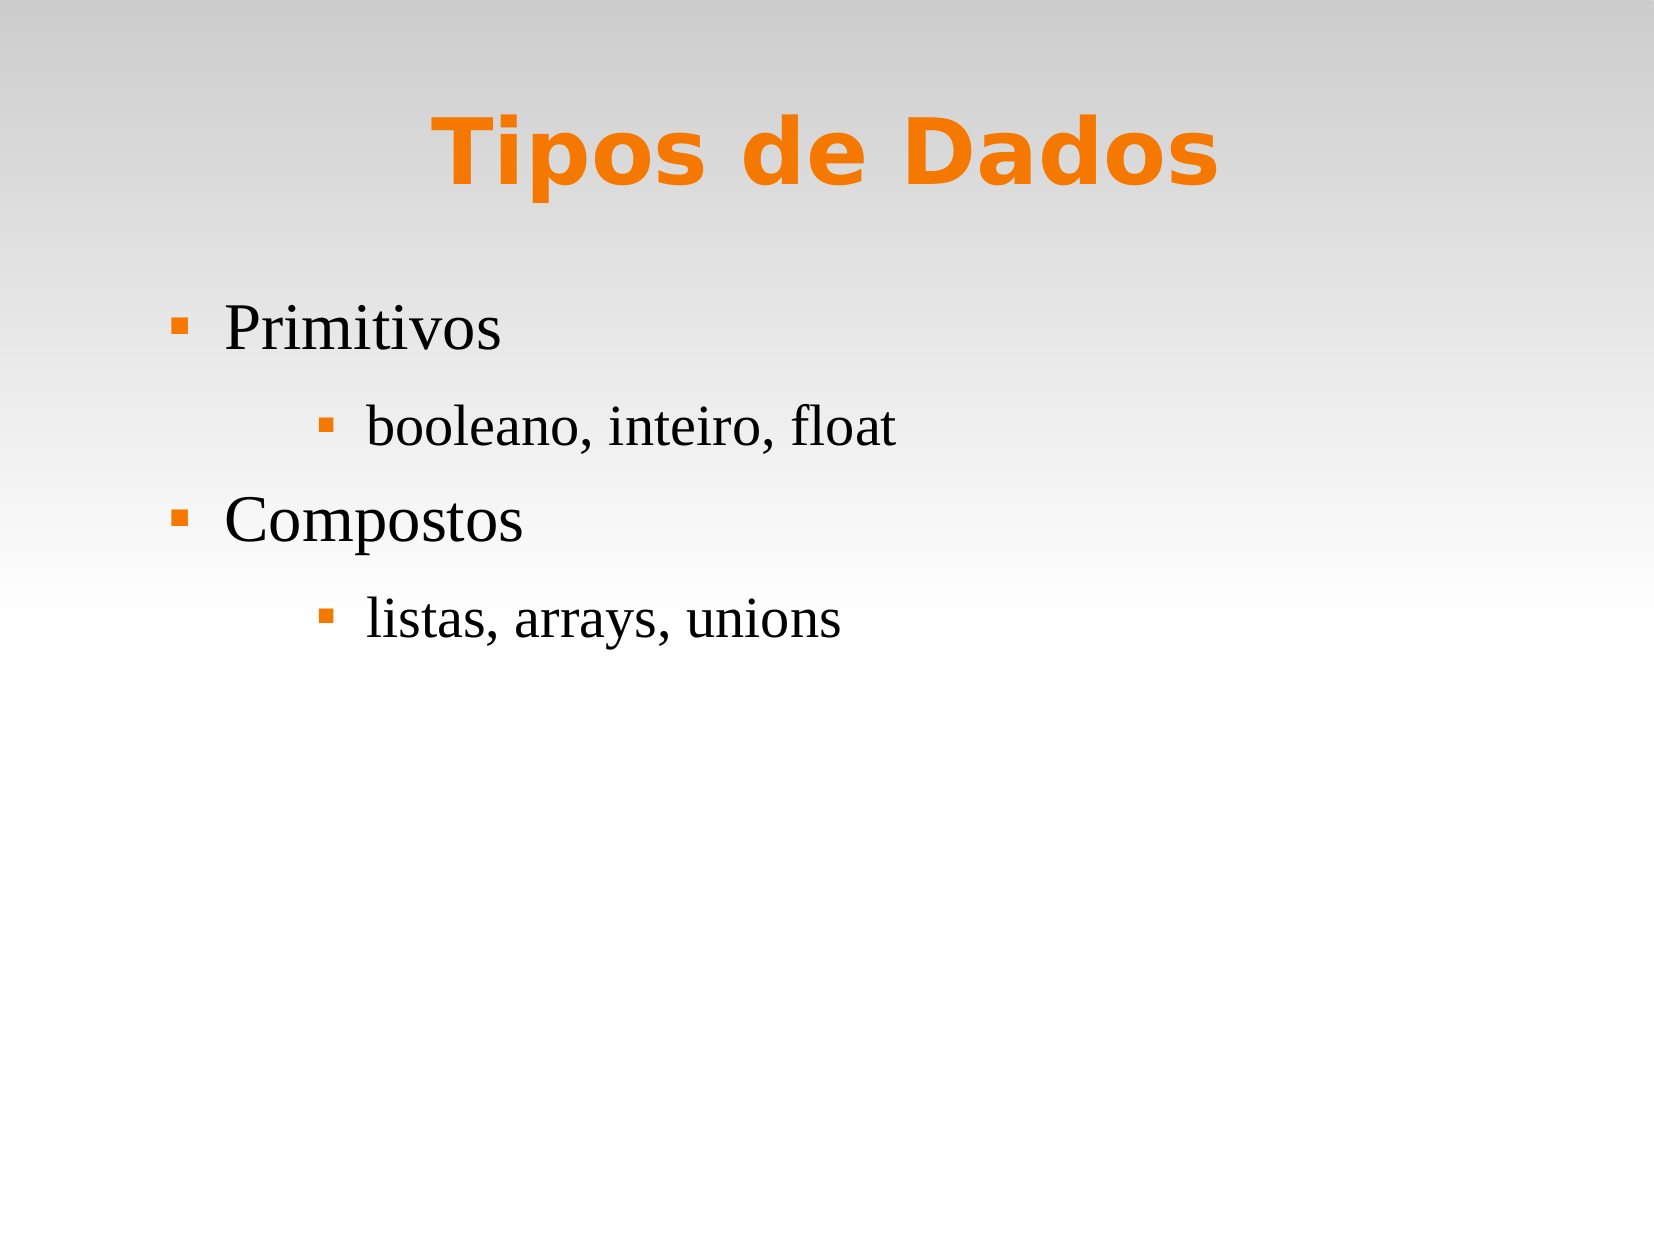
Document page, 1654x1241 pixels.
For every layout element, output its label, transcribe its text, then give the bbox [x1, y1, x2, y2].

list Primitivos booleano, inteiro, float Compostos listas, arrays, unions [82, 290, 1571, 1109]
title Tipos de Dados [82, 49, 1571, 257]
